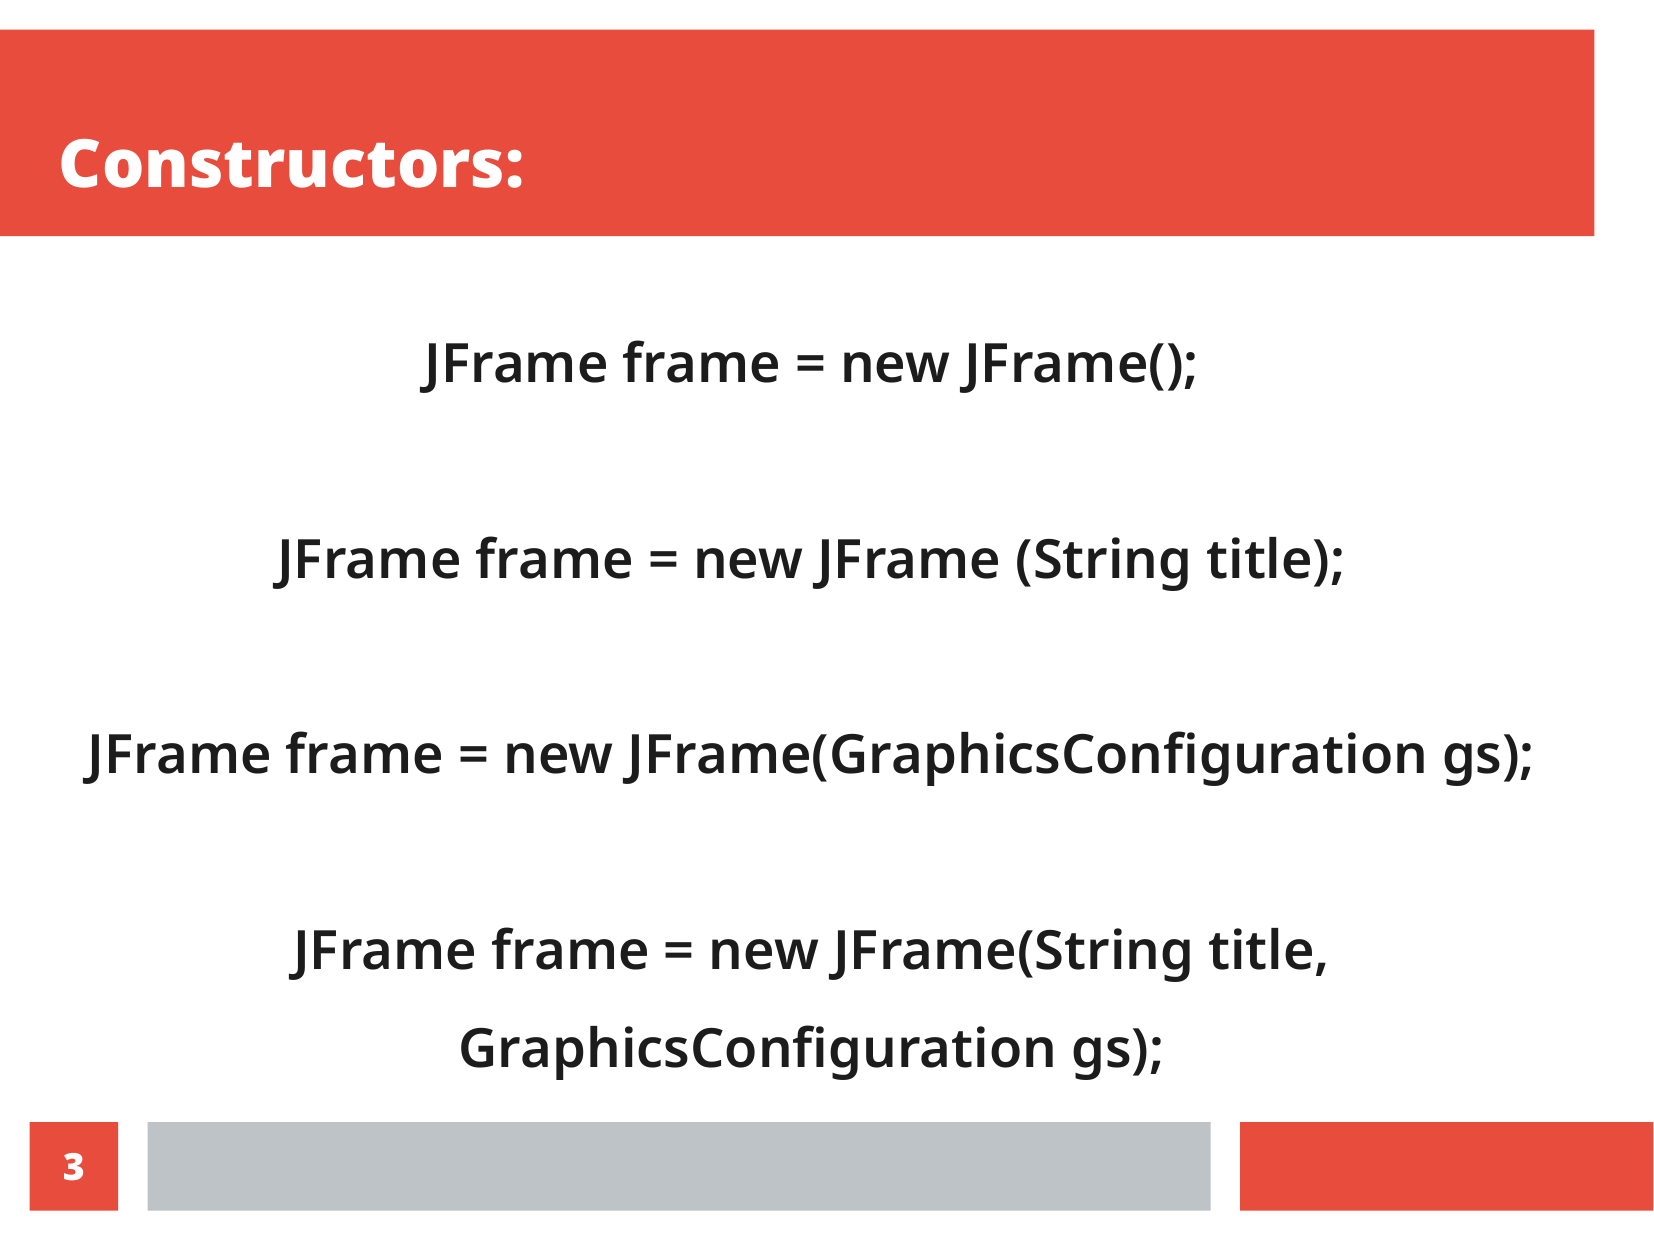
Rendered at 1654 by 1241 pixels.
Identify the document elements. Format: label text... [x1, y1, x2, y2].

title Constructors: [59, 59, 1595, 207]
list JFrame frame = new JFrame(); JFrame frame = new JFrame (String title); JFrame frame = new JFrame(GraphicsConfiguration gs); JFrame frame = new JFrame(String title, GraphicsConfiguration gs); [59, 324, 1565, 1093]
